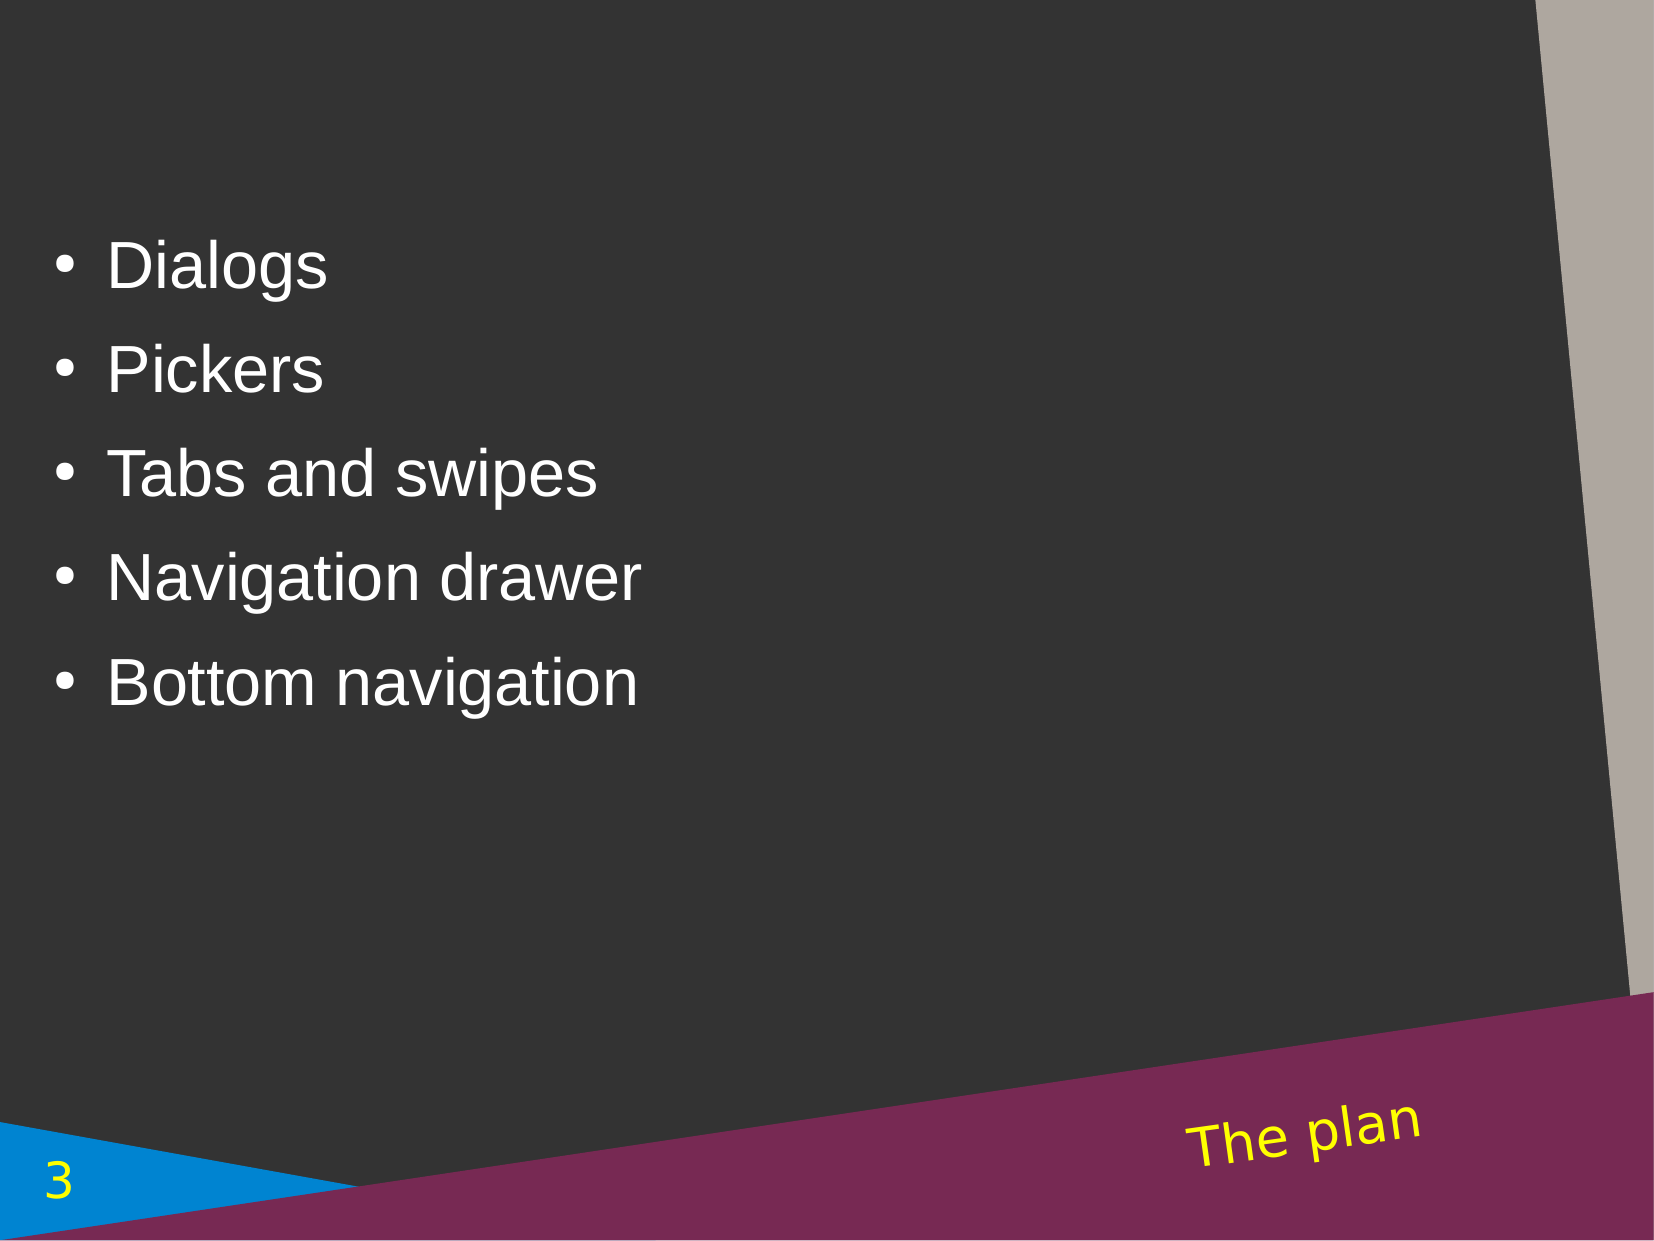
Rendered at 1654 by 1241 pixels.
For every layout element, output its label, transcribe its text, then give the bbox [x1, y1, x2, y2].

list Dialogs Pickers Tabs and swipes Navigation drawer Bottom navigation [35, 59, 1524, 993]
title The plan [956, 995, 1654, 1241]
